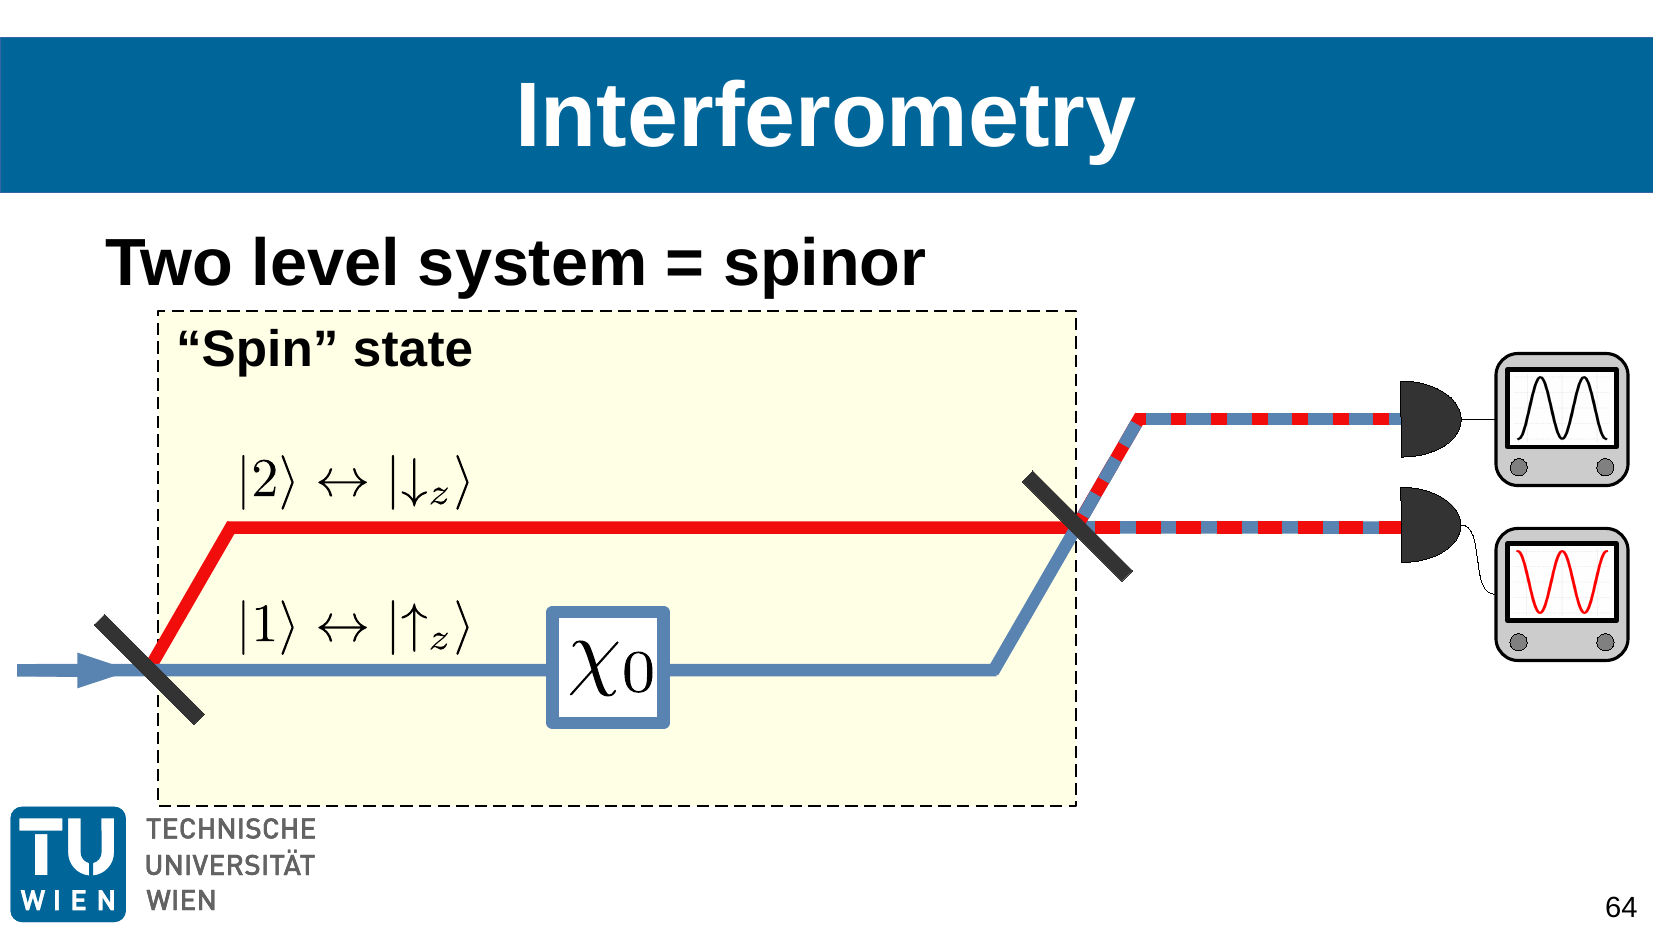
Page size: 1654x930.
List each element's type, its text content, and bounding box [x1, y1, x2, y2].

picture [1510, 371, 1614, 445]
list “Spin” state [175, 319, 505, 410]
text_box [94, 534, 1077, 806]
text_box [1400, 381, 1462, 458]
title Interferometry [0, 37, 1653, 193]
picture [1509, 545, 1615, 619]
text_box [1400, 487, 1461, 563]
list Two level system = spinor [105, 225, 1231, 316]
picture [553, 625, 661, 712]
text_box [1495, 528, 1629, 661]
picture [221, 444, 470, 521]
text_box [1495, 353, 1629, 486]
picture [221, 599, 470, 663]
text_box [158, 316, 1133, 639]
